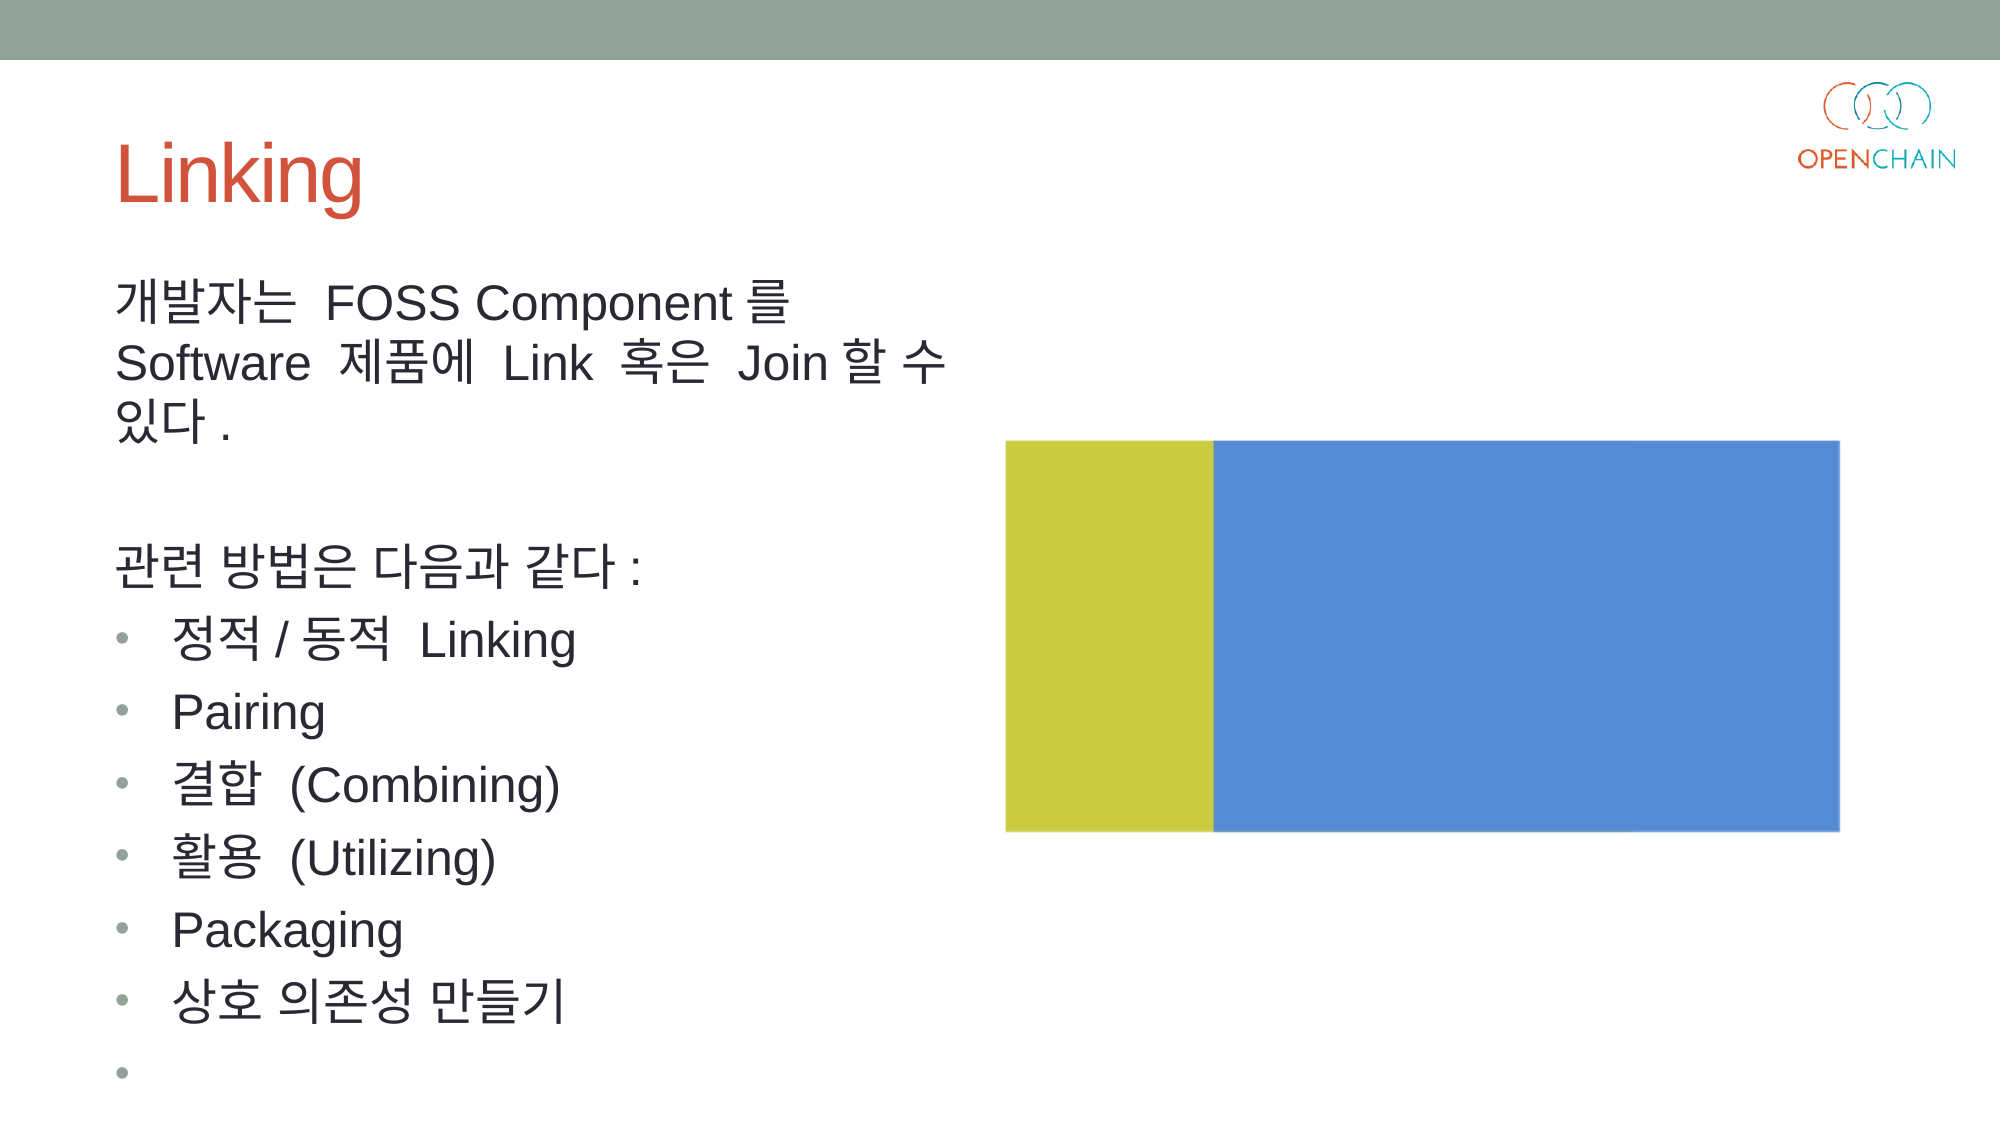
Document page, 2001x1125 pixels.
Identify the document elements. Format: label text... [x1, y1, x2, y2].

title Linking [99, 87, 1900, 251]
list 개발자는 FOSS Component를 Software 제품에 Link 혹은 Join할 수 있다. 관련 방법은 다음과 같다: 정적/동적 Linking Pairing 결합 (Combining) 활용 (Utilizing) Packaging 상호 의존성 만들기 [99, 262, 716, 1063]
picture [716, 236, 2000, 1089]
